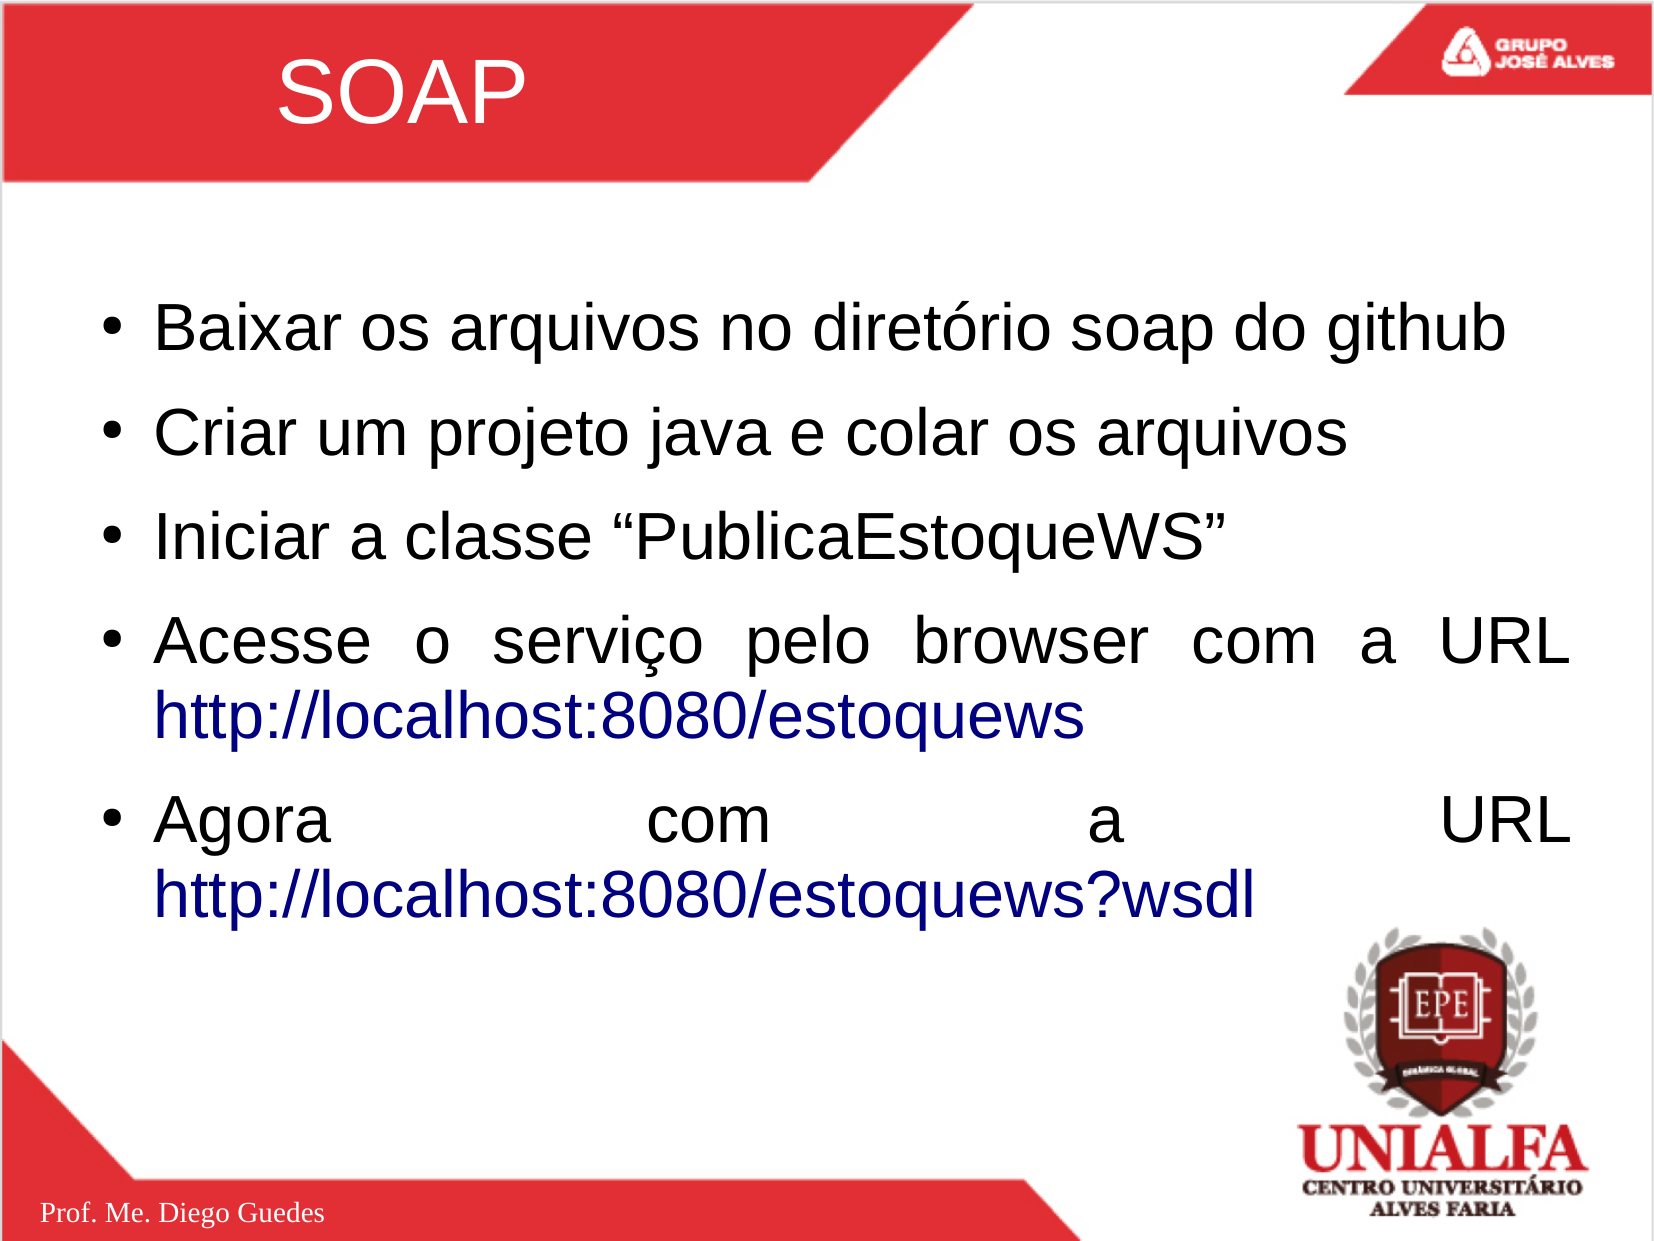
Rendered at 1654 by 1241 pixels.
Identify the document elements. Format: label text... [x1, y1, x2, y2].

picture [0, 0, 1654, 1241]
list Baixar os arquivos no diretório soap do github Criar um projeto java e colar os arquivos Iniciar a classe “PublicaEstoqueWS” Acesse o serviço pelo browser com a URL http://localhost:8080/estoquews Agora com a URL http://localhost:8080/estoquews?wsdl [82, 290, 1571, 1010]
title SOAP [6, 11, 799, 174]
